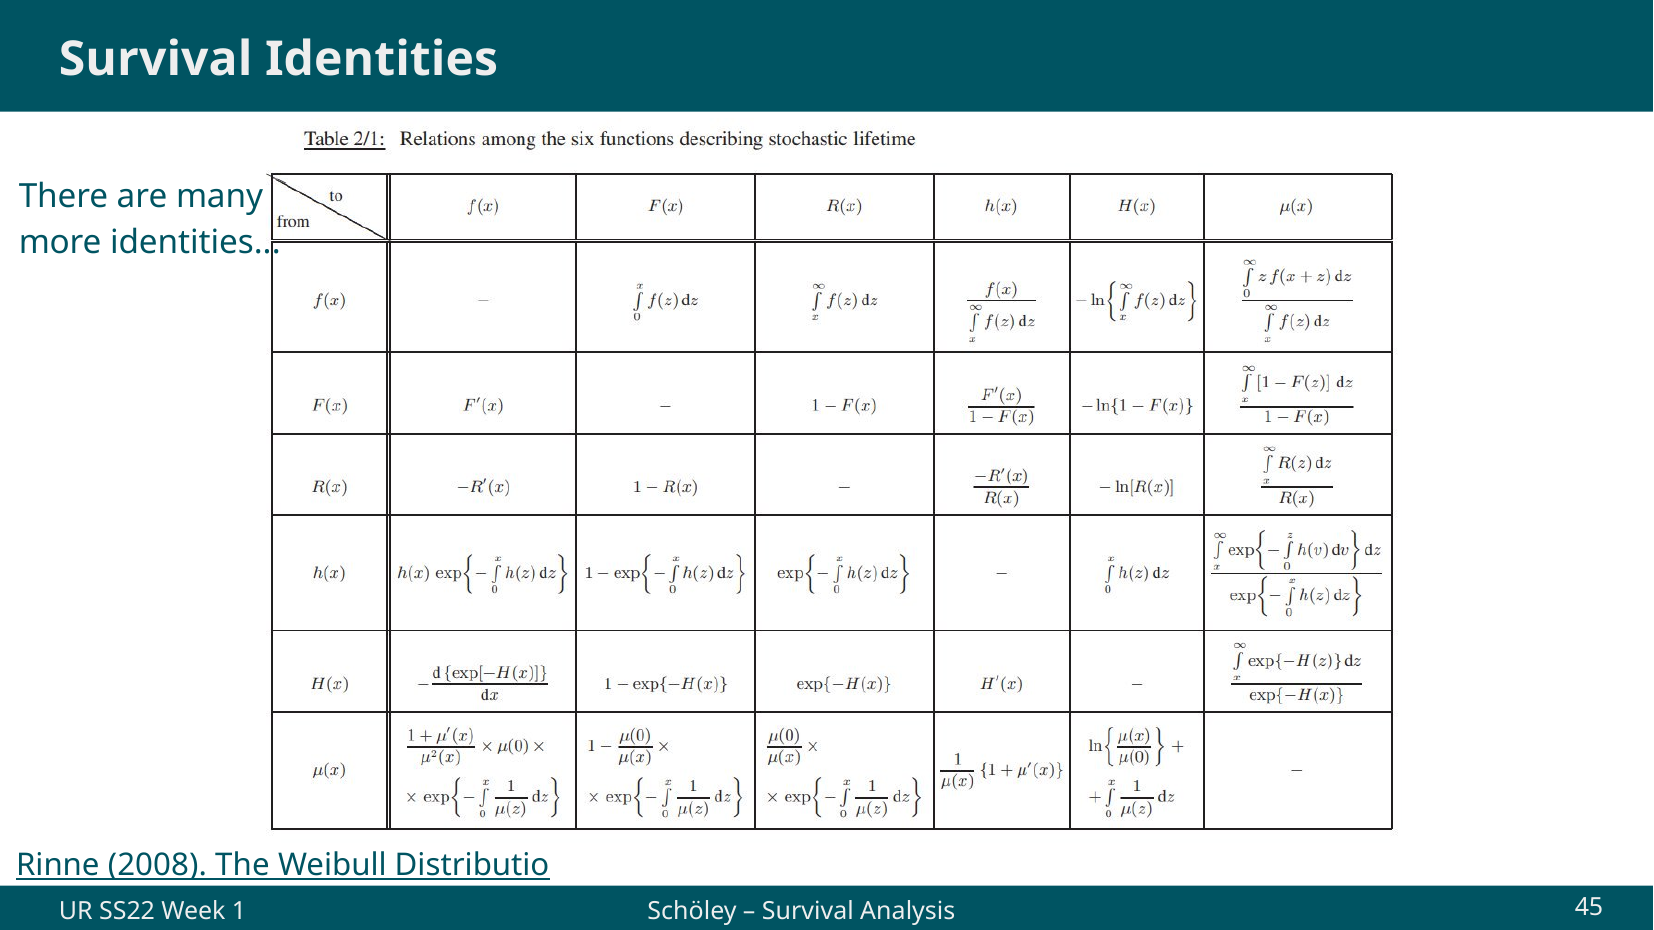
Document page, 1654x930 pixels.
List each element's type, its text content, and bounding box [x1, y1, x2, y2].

picture [251, 118, 1402, 850]
text_box There are many more identities... [3, 165, 327, 258]
title Survival Identities [58, 0, 1594, 117]
text_box Rinne (2008). The Weibull Distribution. [1, 834, 572, 889]
